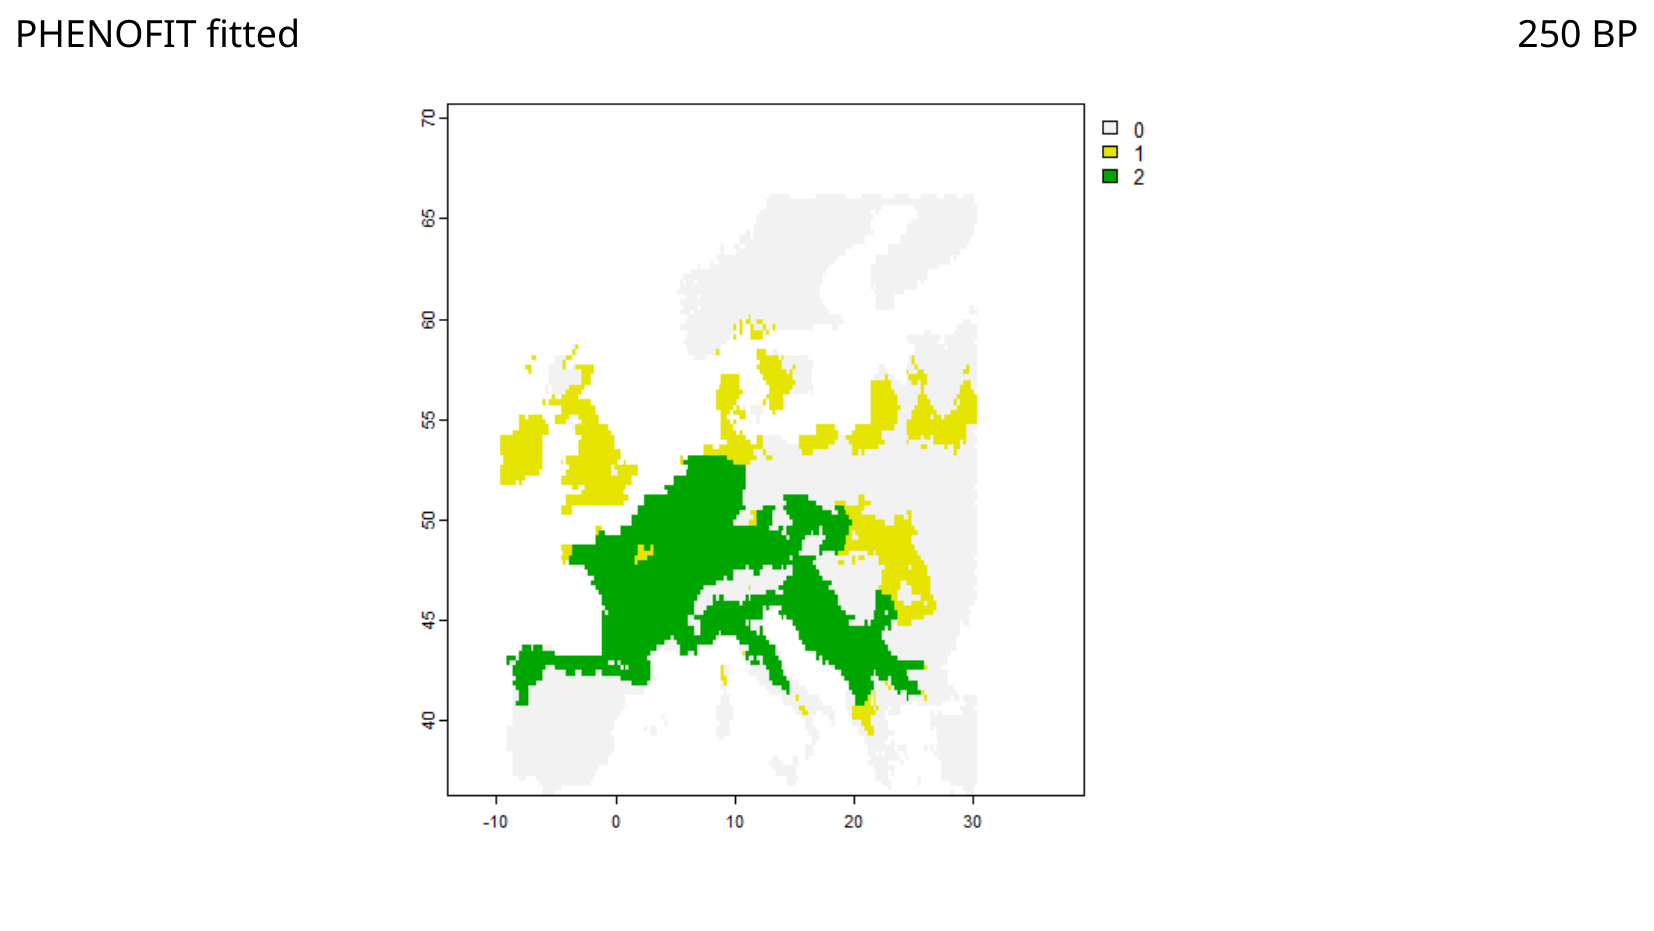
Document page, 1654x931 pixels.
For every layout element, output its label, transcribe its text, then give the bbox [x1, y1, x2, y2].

text_box PHENOFIT fitted [0, 0, 826, 66]
text_box 250 BP [826, 0, 1654, 66]
picture [355, 41, 1298, 889]
